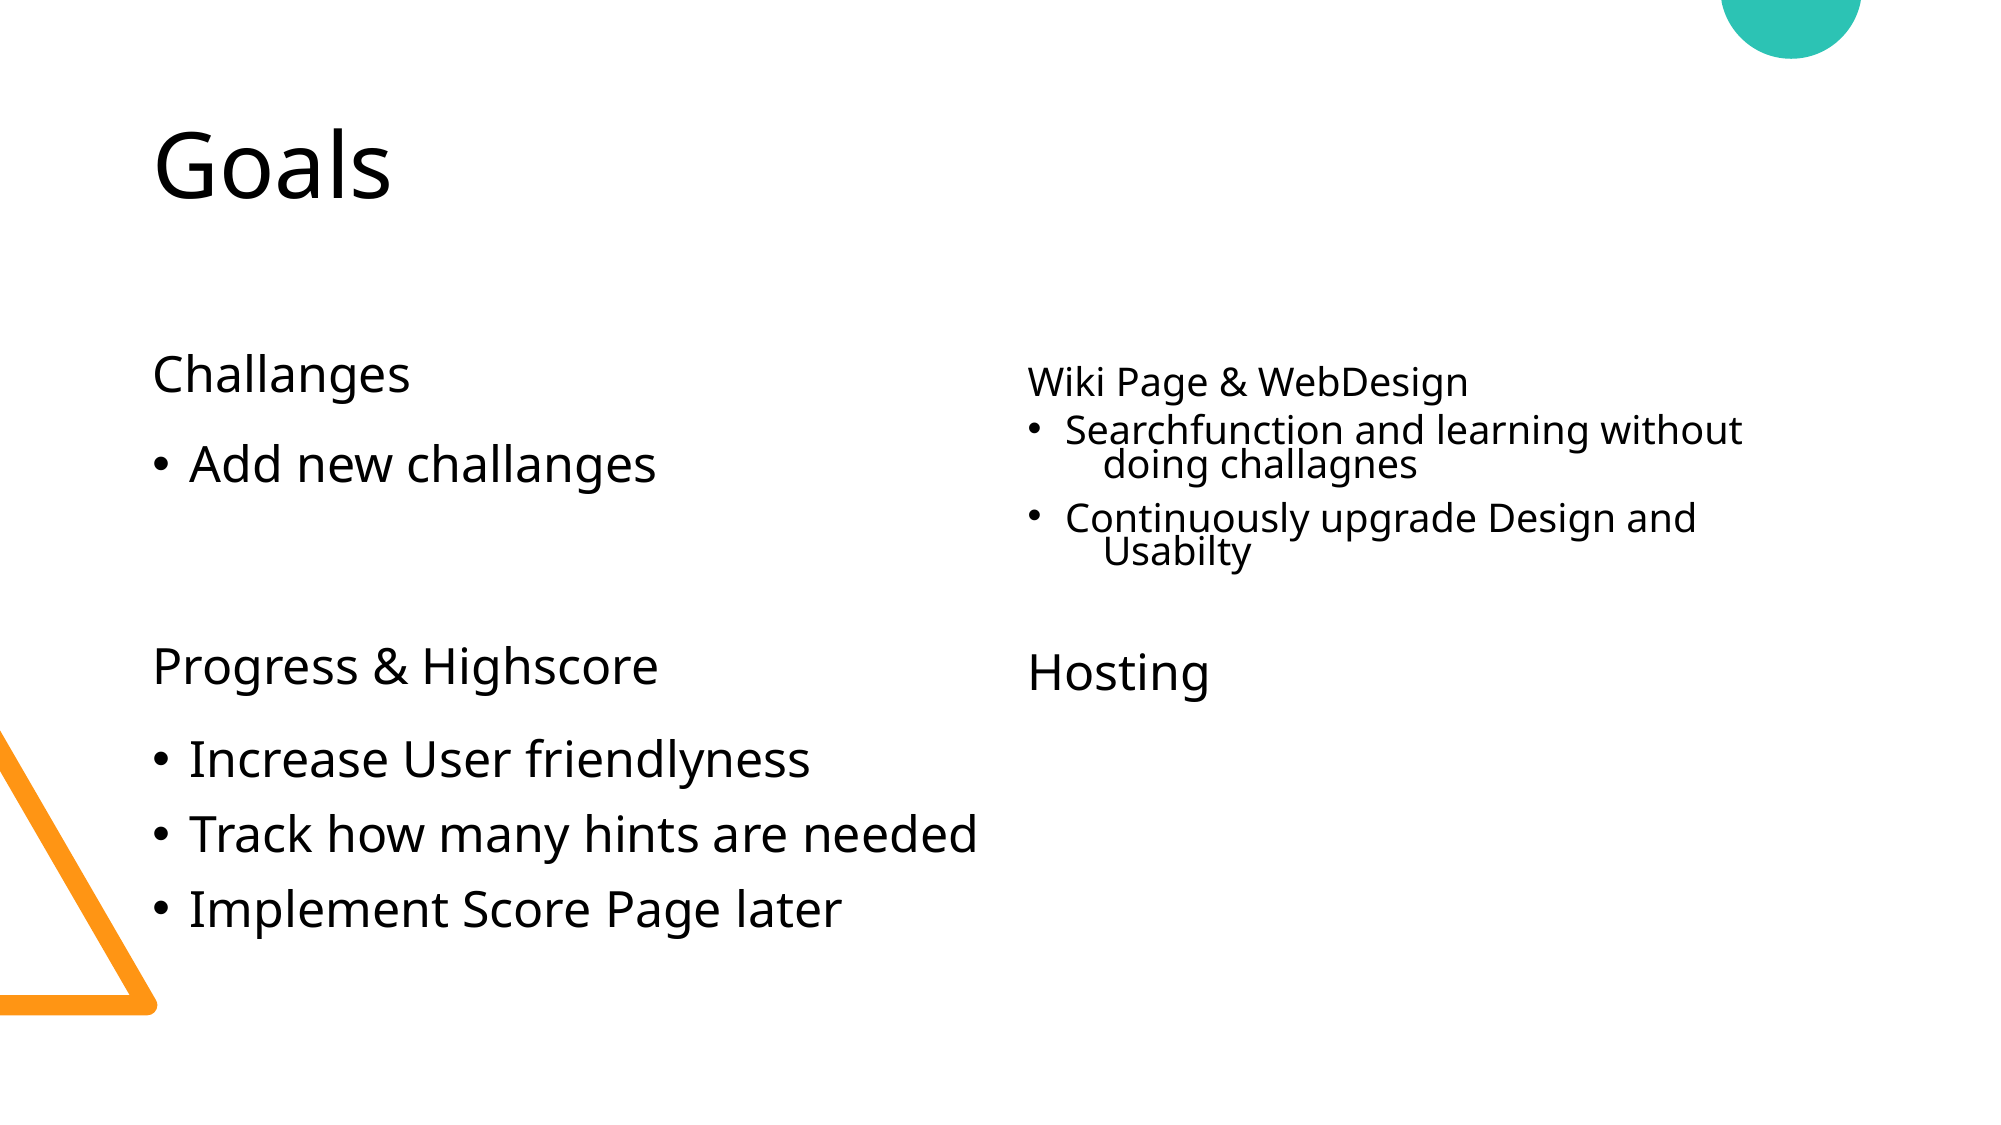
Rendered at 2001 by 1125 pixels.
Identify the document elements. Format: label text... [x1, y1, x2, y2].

list Increase User friendlyness Track how many hints are needed Implement Score Page later [137, 726, 1059, 1017]
list Searchfunction and learning without doing challagnes Continuously upgrade Design and Usabilty [1012, 410, 1863, 584]
text_box Progress & Highscore [137, 626, 1000, 703]
text_box Add new challanges [137, 431, 849, 512]
text_box Hosting [1012, 632, 1876, 709]
list Challanges [137, 275, 984, 411]
title Goals [137, 59, 1863, 278]
list Wiki Page & WebDesign [1012, 275, 1863, 410]
